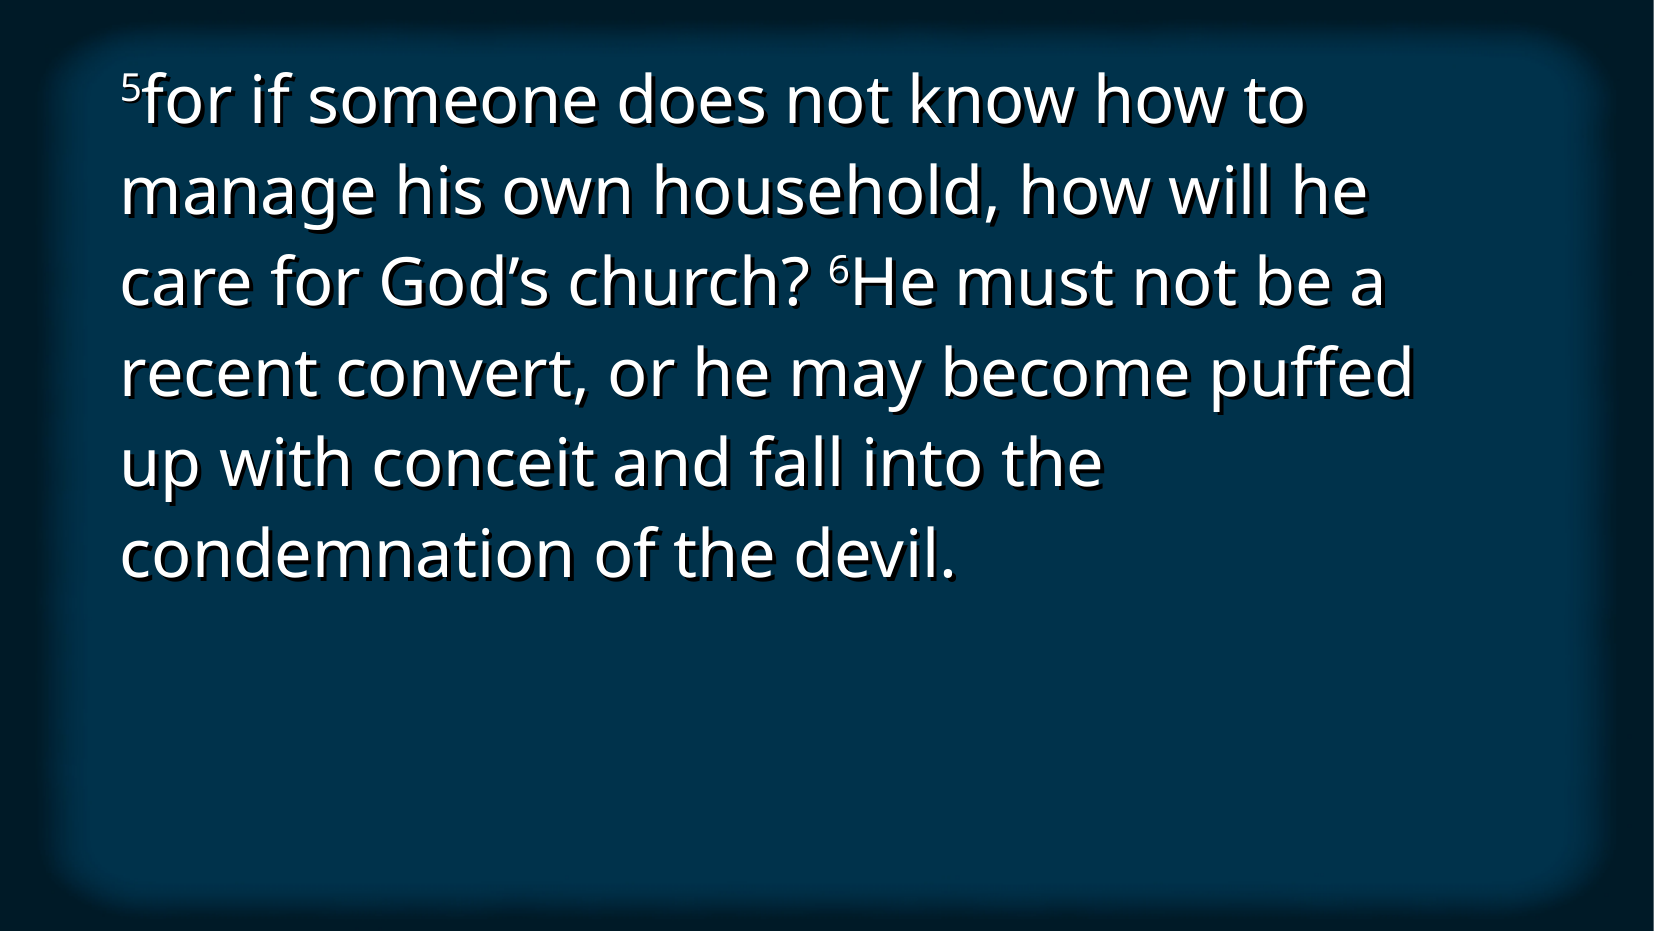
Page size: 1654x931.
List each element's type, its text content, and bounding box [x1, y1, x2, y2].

text_box 5for if someone does not know how to manage his own household, how will he care for God’s church? 6He must not be a recent convert, or he may become puffed up with conceit and fall into the condemnation of the devil. [105, 45, 1531, 504]
picture [0, 0, 1654, 931]
